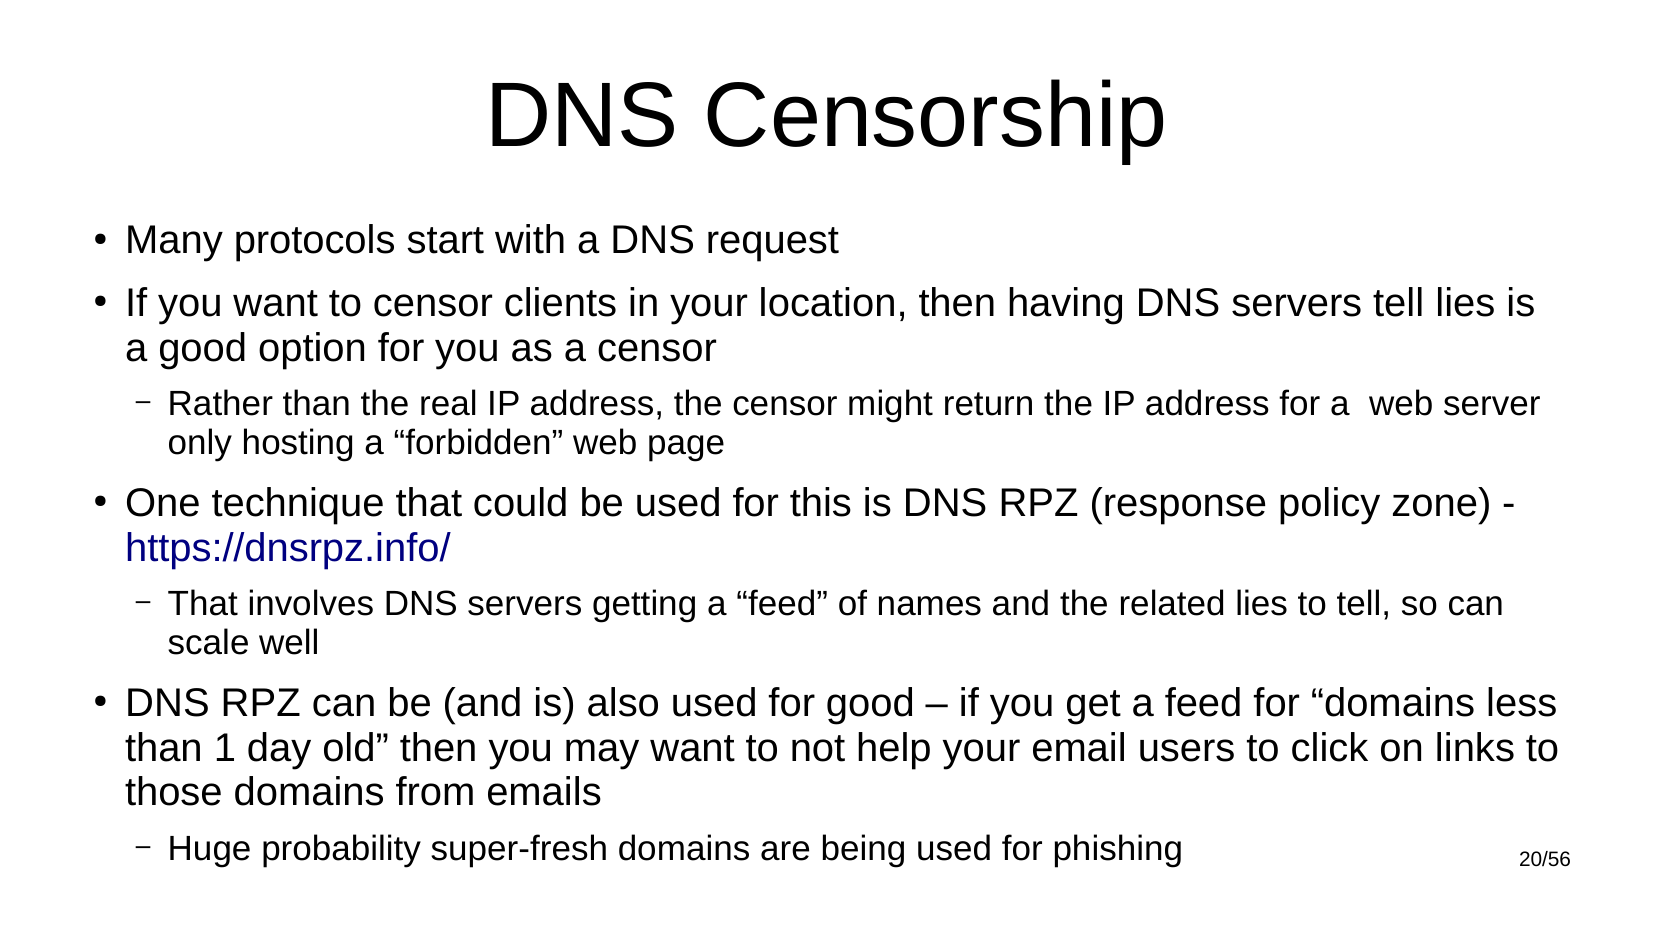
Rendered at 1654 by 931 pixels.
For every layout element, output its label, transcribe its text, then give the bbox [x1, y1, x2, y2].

title DNS Censorship [82, 37, 1571, 193]
list Many protocols start with a DNS request If you want to censor clients in your location, then having DNS servers tell lies is a good option for you as a censor Rather than the real IP address, the censor might return the IP address for a web server only hosting a “forbidden” web page One technique that could be used for this is DNS RPZ (response policy zone) - https://dnsrpz.info/ That involves DNS servers getting a “feed” of names and the related lies to tell, so can scale well DNS RPZ can be (and is) also used for good – if you get a feed for “domains less than 1 day old” then you may want to not help your email users to click on links to those domains from emails Huge probability super-fresh domains are being used for phishing [82, 217, 1571, 875]
